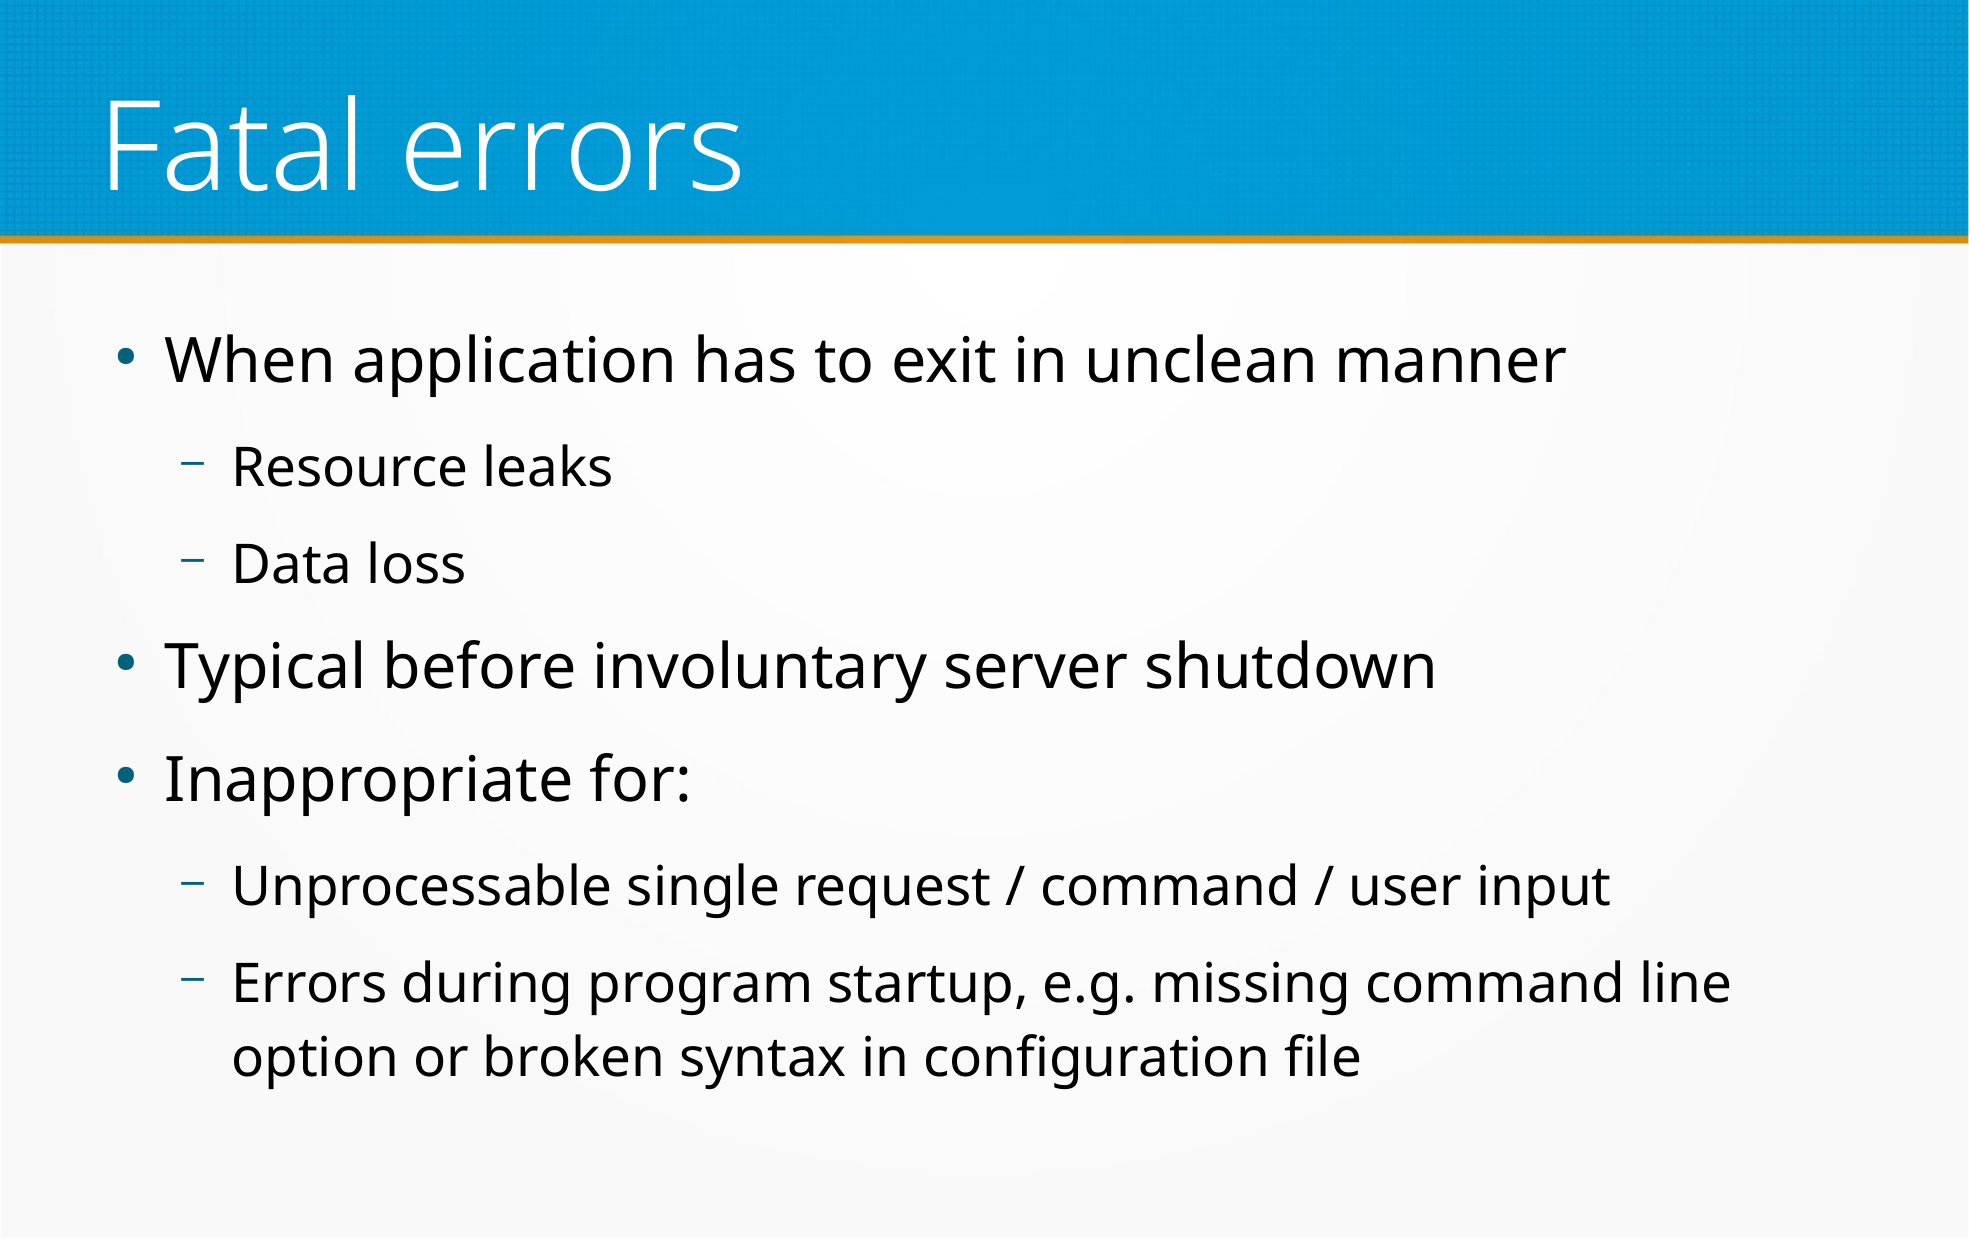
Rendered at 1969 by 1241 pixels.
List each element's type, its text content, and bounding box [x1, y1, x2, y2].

title Fatal errors [98, 19, 1870, 227]
picture [0, 233, 1969, 1241]
list When application has to exit in unclean manner Resource leaks Data loss Typical before involuntary server shutdown Inappropriate for: Unprocessable single request / command / user input Errors during program startup, e.g. missing command line option or broken syntax in configuration file [98, 315, 1861, 1099]
